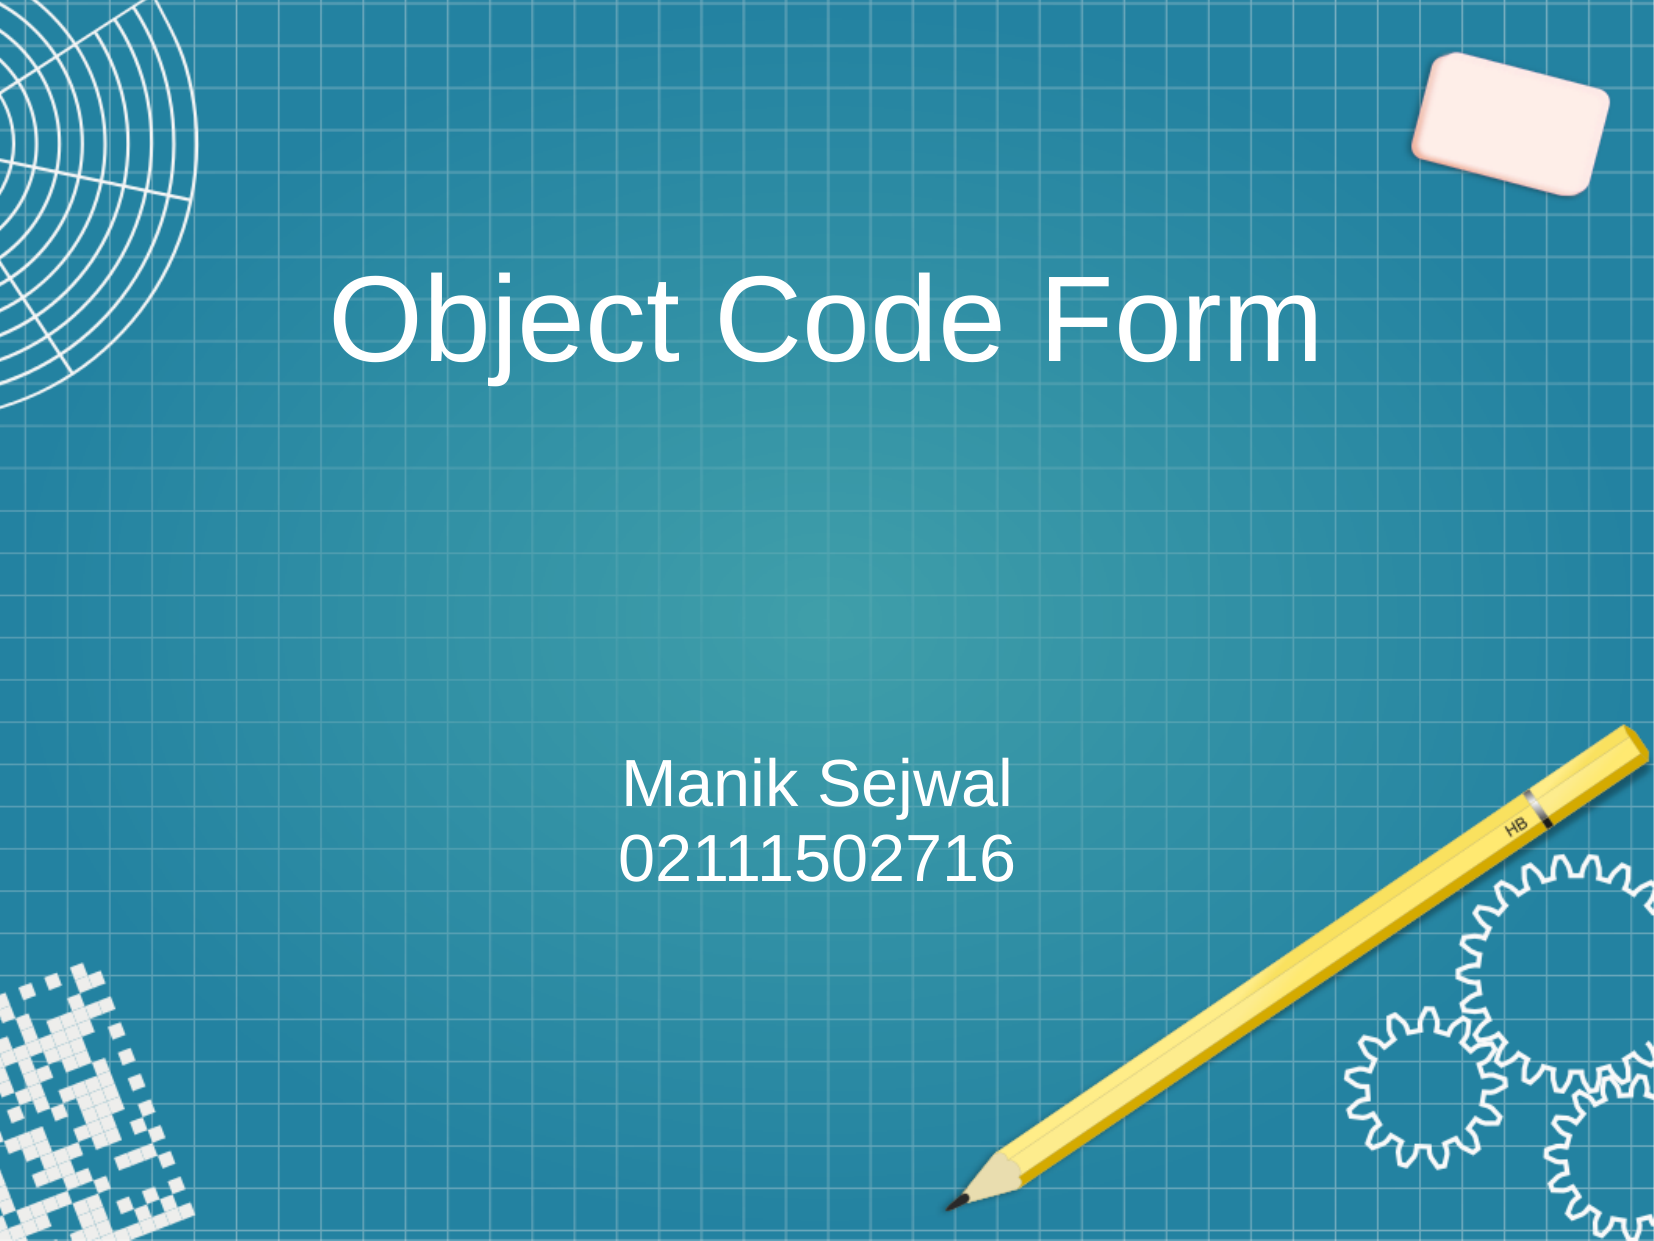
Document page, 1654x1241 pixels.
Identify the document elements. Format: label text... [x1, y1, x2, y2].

picture [0, 0, 1654, 1241]
subtitle Manik Sejwal 02111502716 [82, 519, 1571, 1123]
title Object Code Form [82, 177, 1571, 461]
